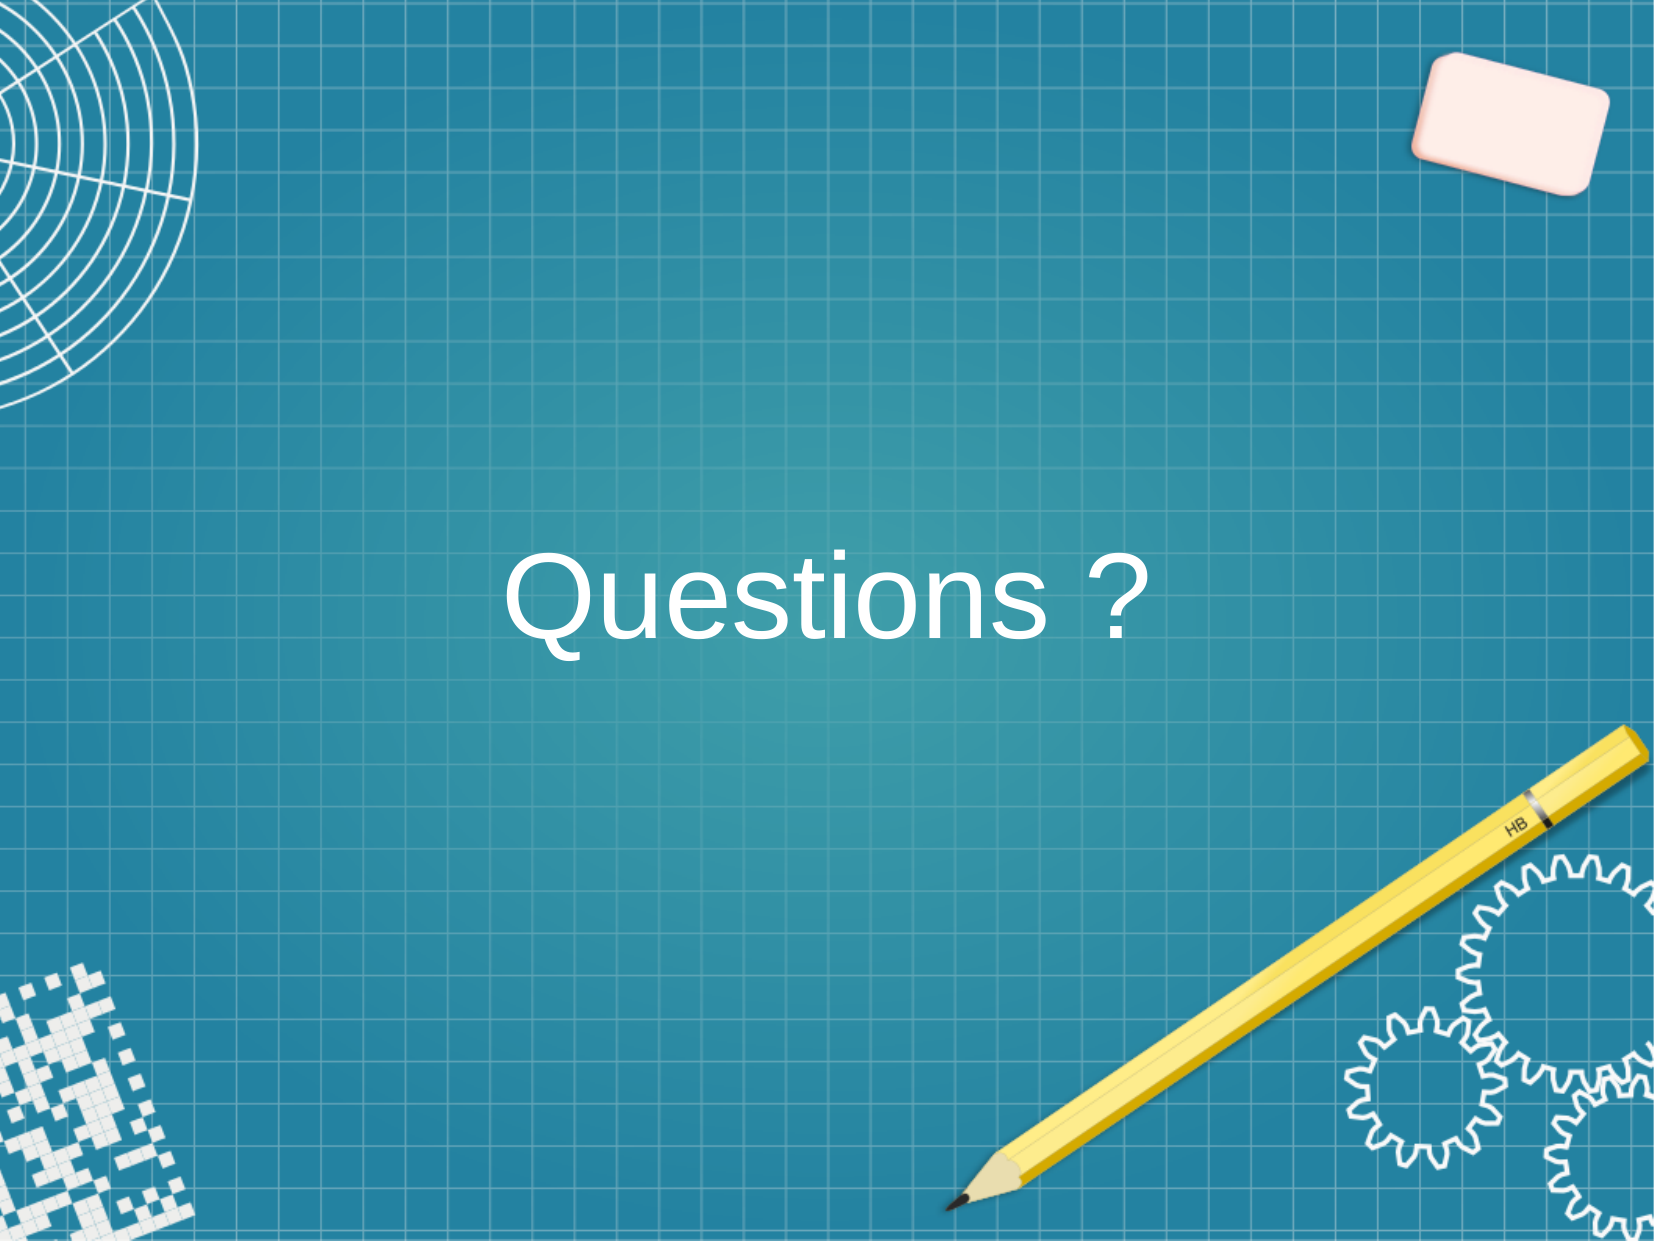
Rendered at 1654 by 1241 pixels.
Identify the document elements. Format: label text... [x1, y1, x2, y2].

picture [0, 0, 1654, 1241]
title Questions ? [82, 492, 1571, 700]
